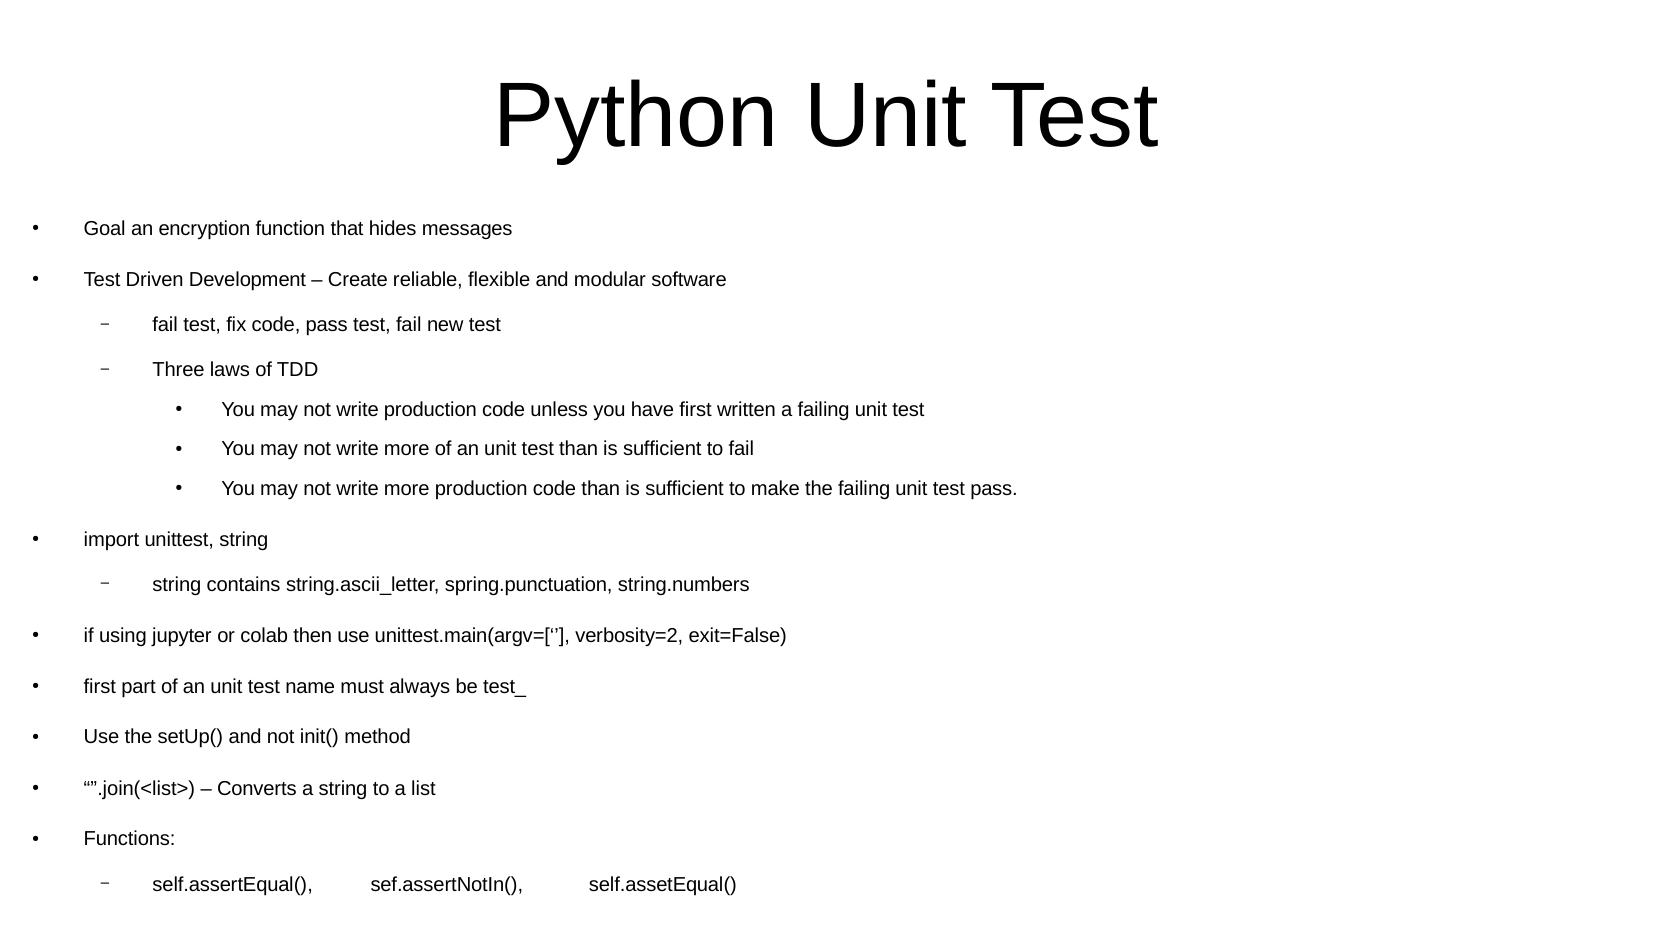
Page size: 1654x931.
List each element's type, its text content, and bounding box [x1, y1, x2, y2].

title Python Unit Test [82, 37, 1571, 193]
list Goal an encryption function that hides messages Test Driven Development – Create reliable, flexible and modular software fail test, fix code, pass test, fail new test Three laws of TDD You may not write production code unless you have first written a failing unit test You may not write more of an unit test than is sufficient to fail You may not write more production code than is sufficient to make the failing unit test pass. import unittest, string string contains string.ascii_letter, spring.punctuation, string.numbers if using jupyter or colab then use unittest.main(argv=[‘’], verbosity=2, exit=False) first part of an unit test name must always be test_ Use the setUp() and not init() method “”.join(<list>) – Converts a string to a list Functions: self.assertEqual(), sef.assertNotIn(), self.assetEqual() [15, 217, 1571, 901]
